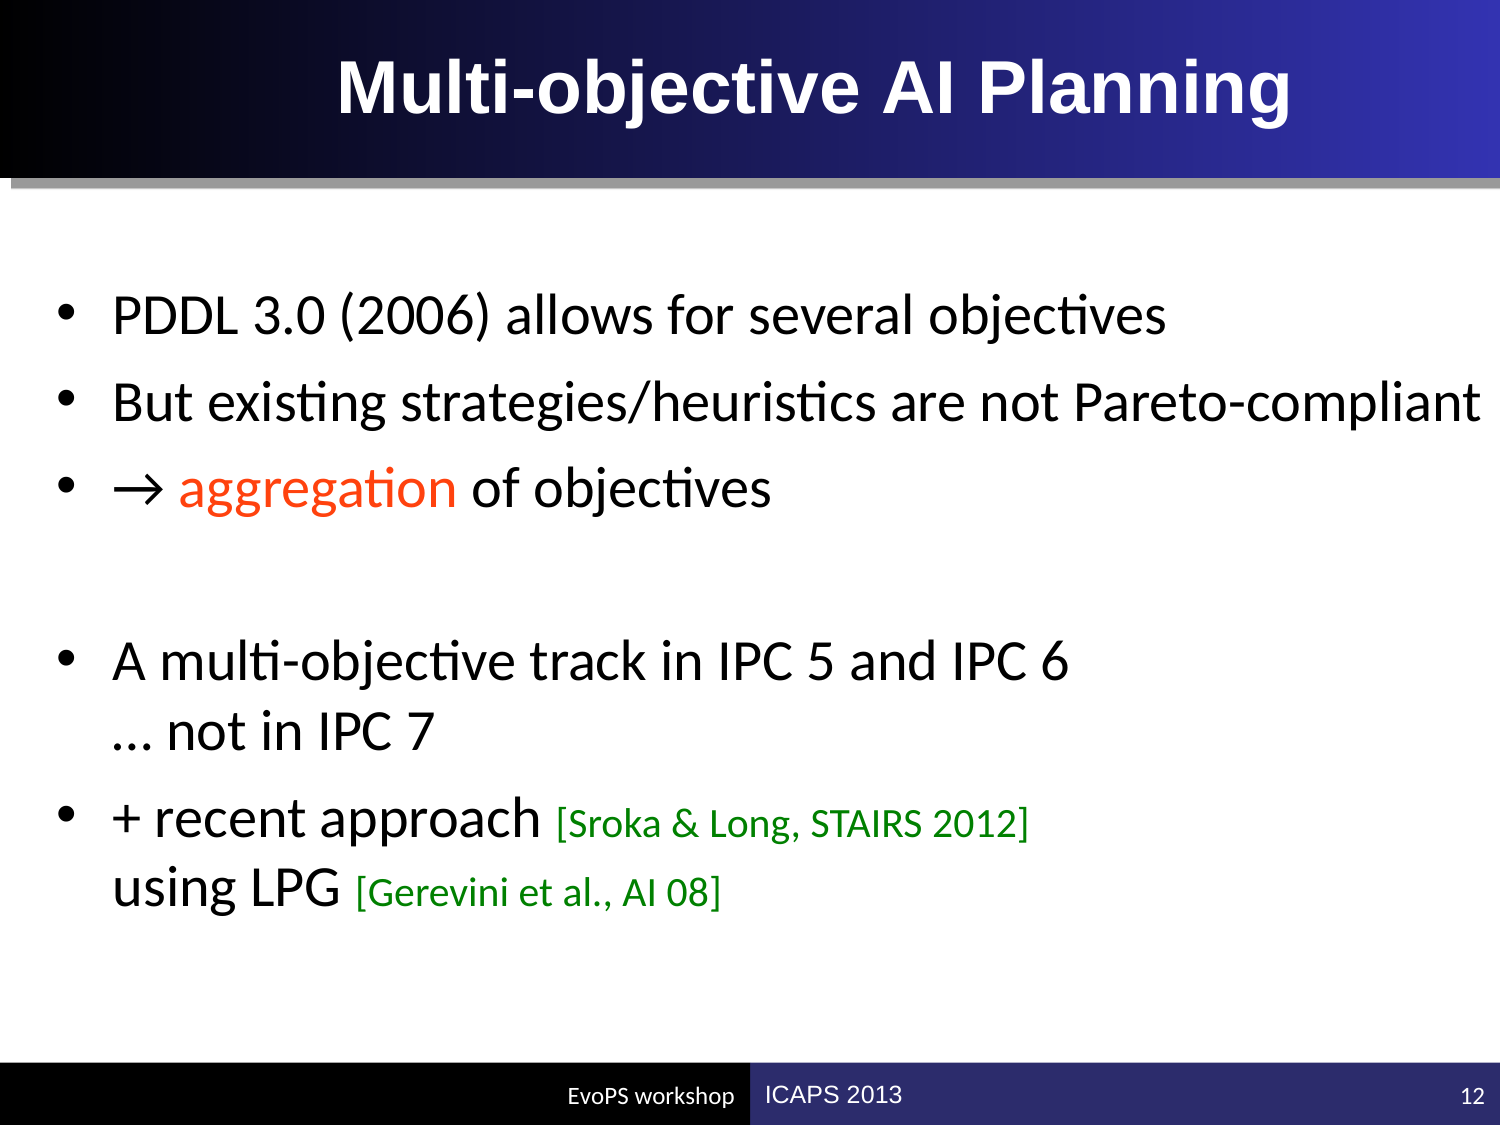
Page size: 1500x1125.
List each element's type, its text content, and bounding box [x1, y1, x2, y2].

list PDDL 3.0 (2006) allows for several objectives But existing strategies/heuristics are not Pareto-compliant → aggregation of objectives A multi-objective track in IPC 5 and IPC 6 … not in IPC 7 + recent approach [Sroka & Long, STAIRS 2012] using LPG [Gerevini et al., AI 08] [41, 268, 1500, 1125]
text_box Multi-objective AI Planning [322, 31, 1344, 137]
